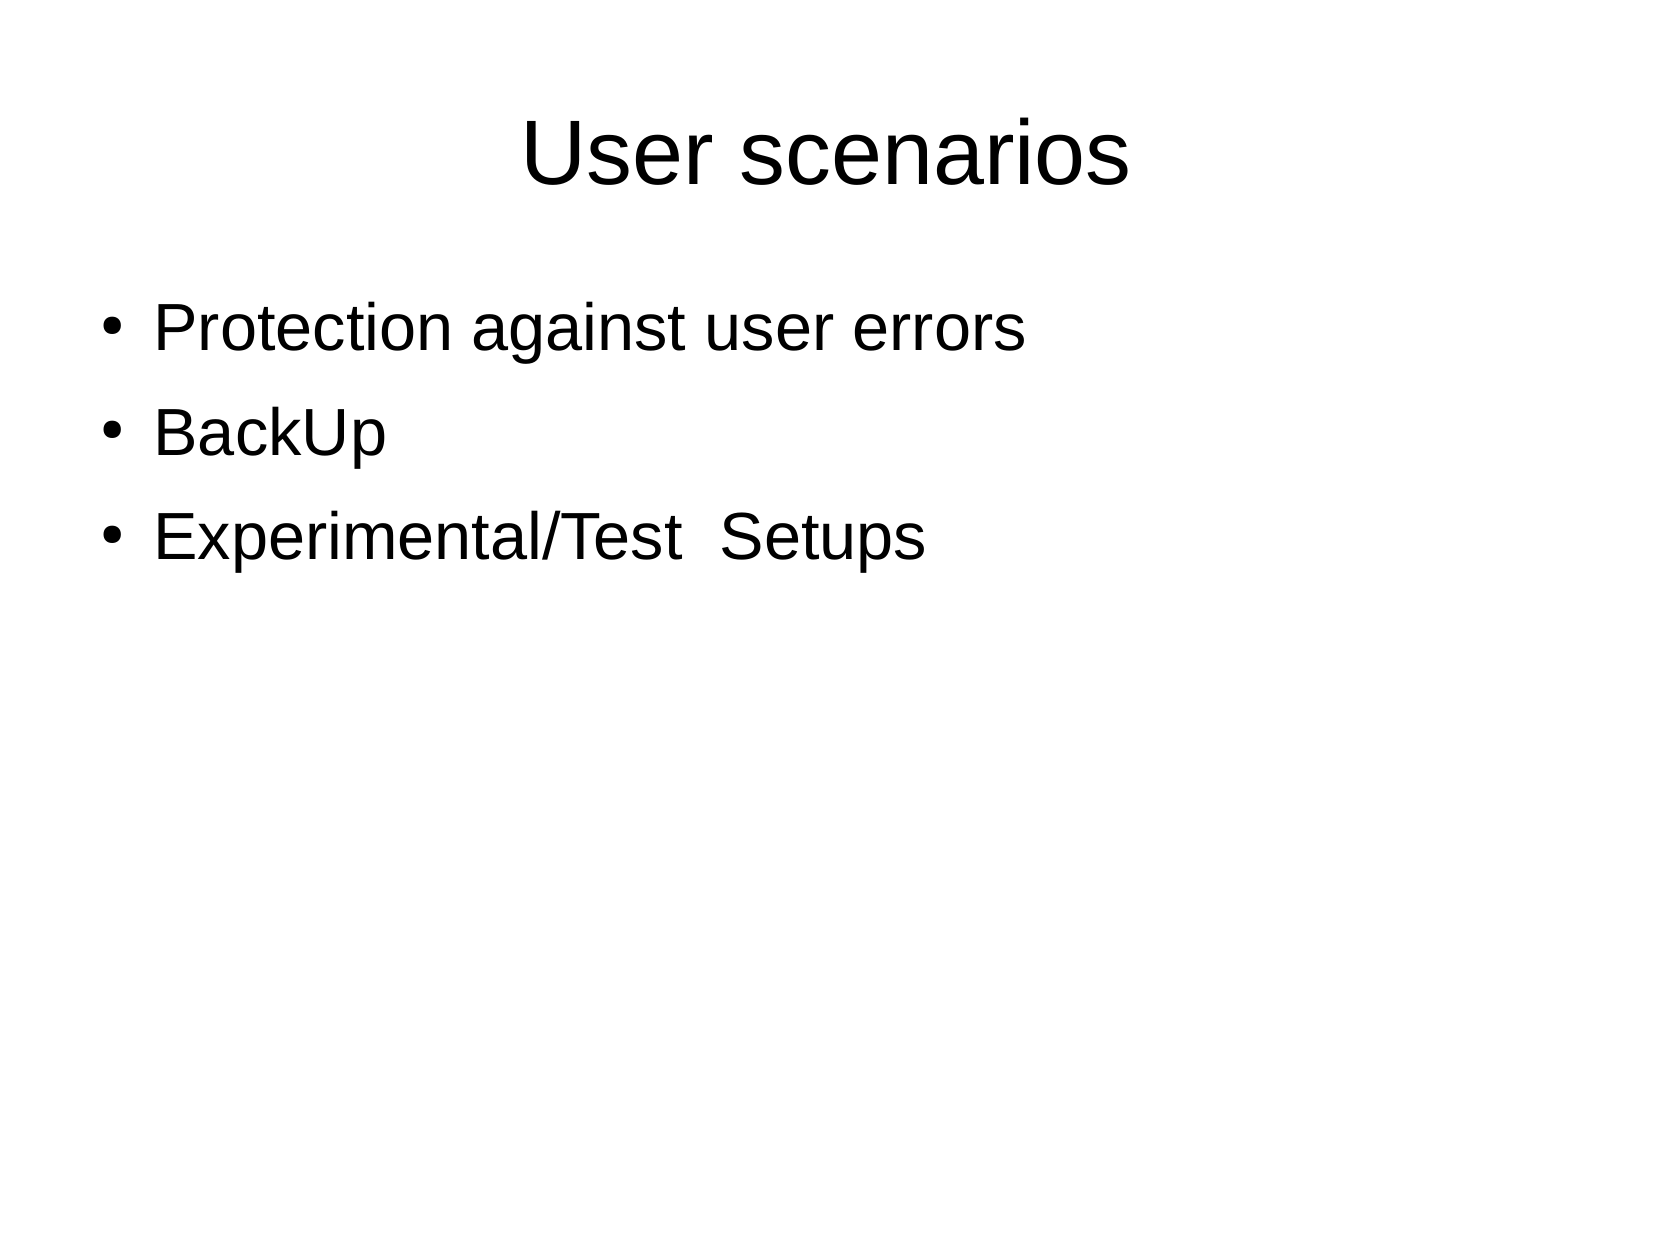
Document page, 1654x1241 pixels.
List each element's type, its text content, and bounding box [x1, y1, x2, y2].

title User scenarios [82, 49, 1571, 257]
list Protection against user errors BackUp Experimental/Test Setups [82, 290, 1538, 1010]
